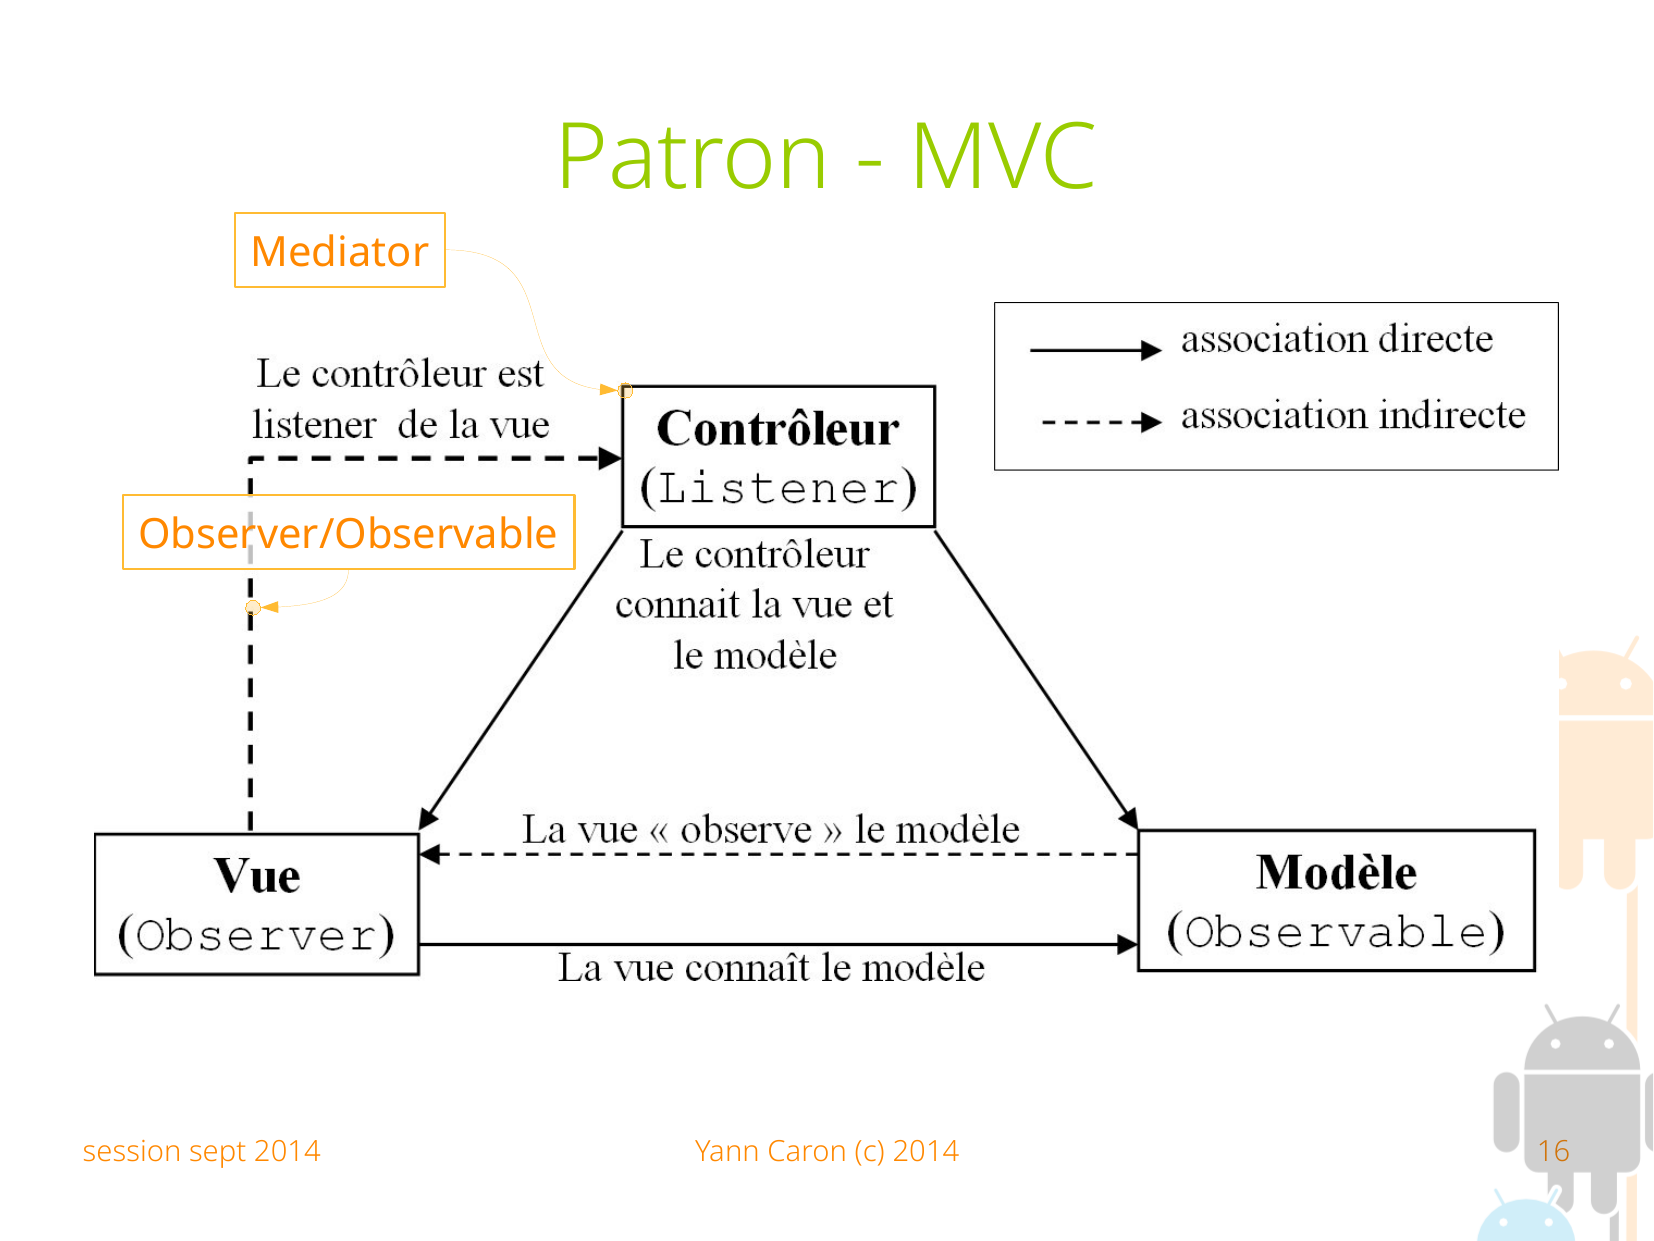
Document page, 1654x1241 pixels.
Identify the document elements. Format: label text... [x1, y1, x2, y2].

picture [94, 302, 1654, 1241]
title Patron - MVC [82, 49, 1571, 257]
title Patron - MVC [446, 250, 486, 257]
text_box [245, 600, 261, 616]
text_box [617, 382, 633, 399]
text_box Observer/Observable [122, 495, 547, 561]
text_box Mediator [234, 212, 433, 279]
